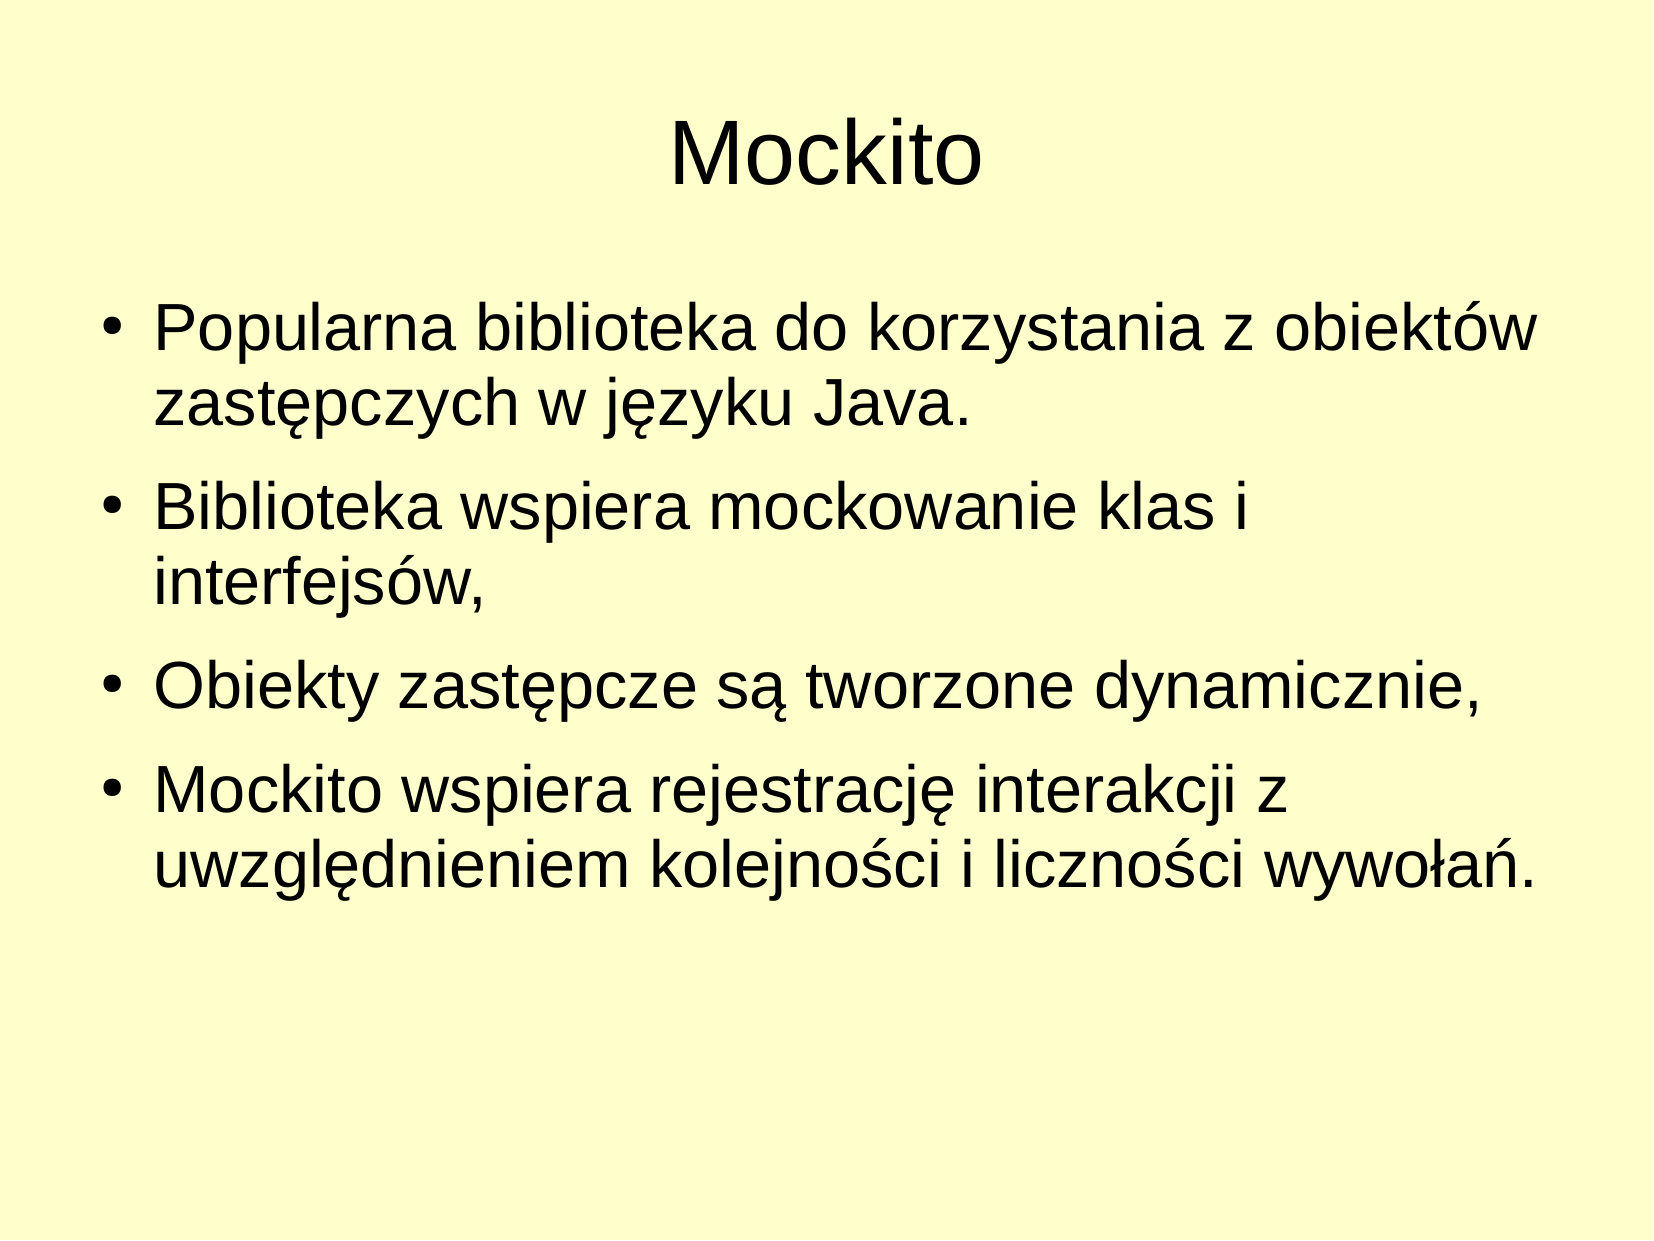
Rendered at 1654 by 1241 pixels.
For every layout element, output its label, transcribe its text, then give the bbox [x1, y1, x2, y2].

list Popularna biblioteka do korzystania z obiektów zastępczych w języku Java. Biblioteka wspiera mockowanie klas i interfejsów, Obiekty zastępcze są tworzone dynamicznie, Mockito wspiera rejestrację interakcji z uwzględnieniem kolejności i liczności wywołań. [82, 290, 1571, 1109]
title Mockito [82, 49, 1571, 257]
